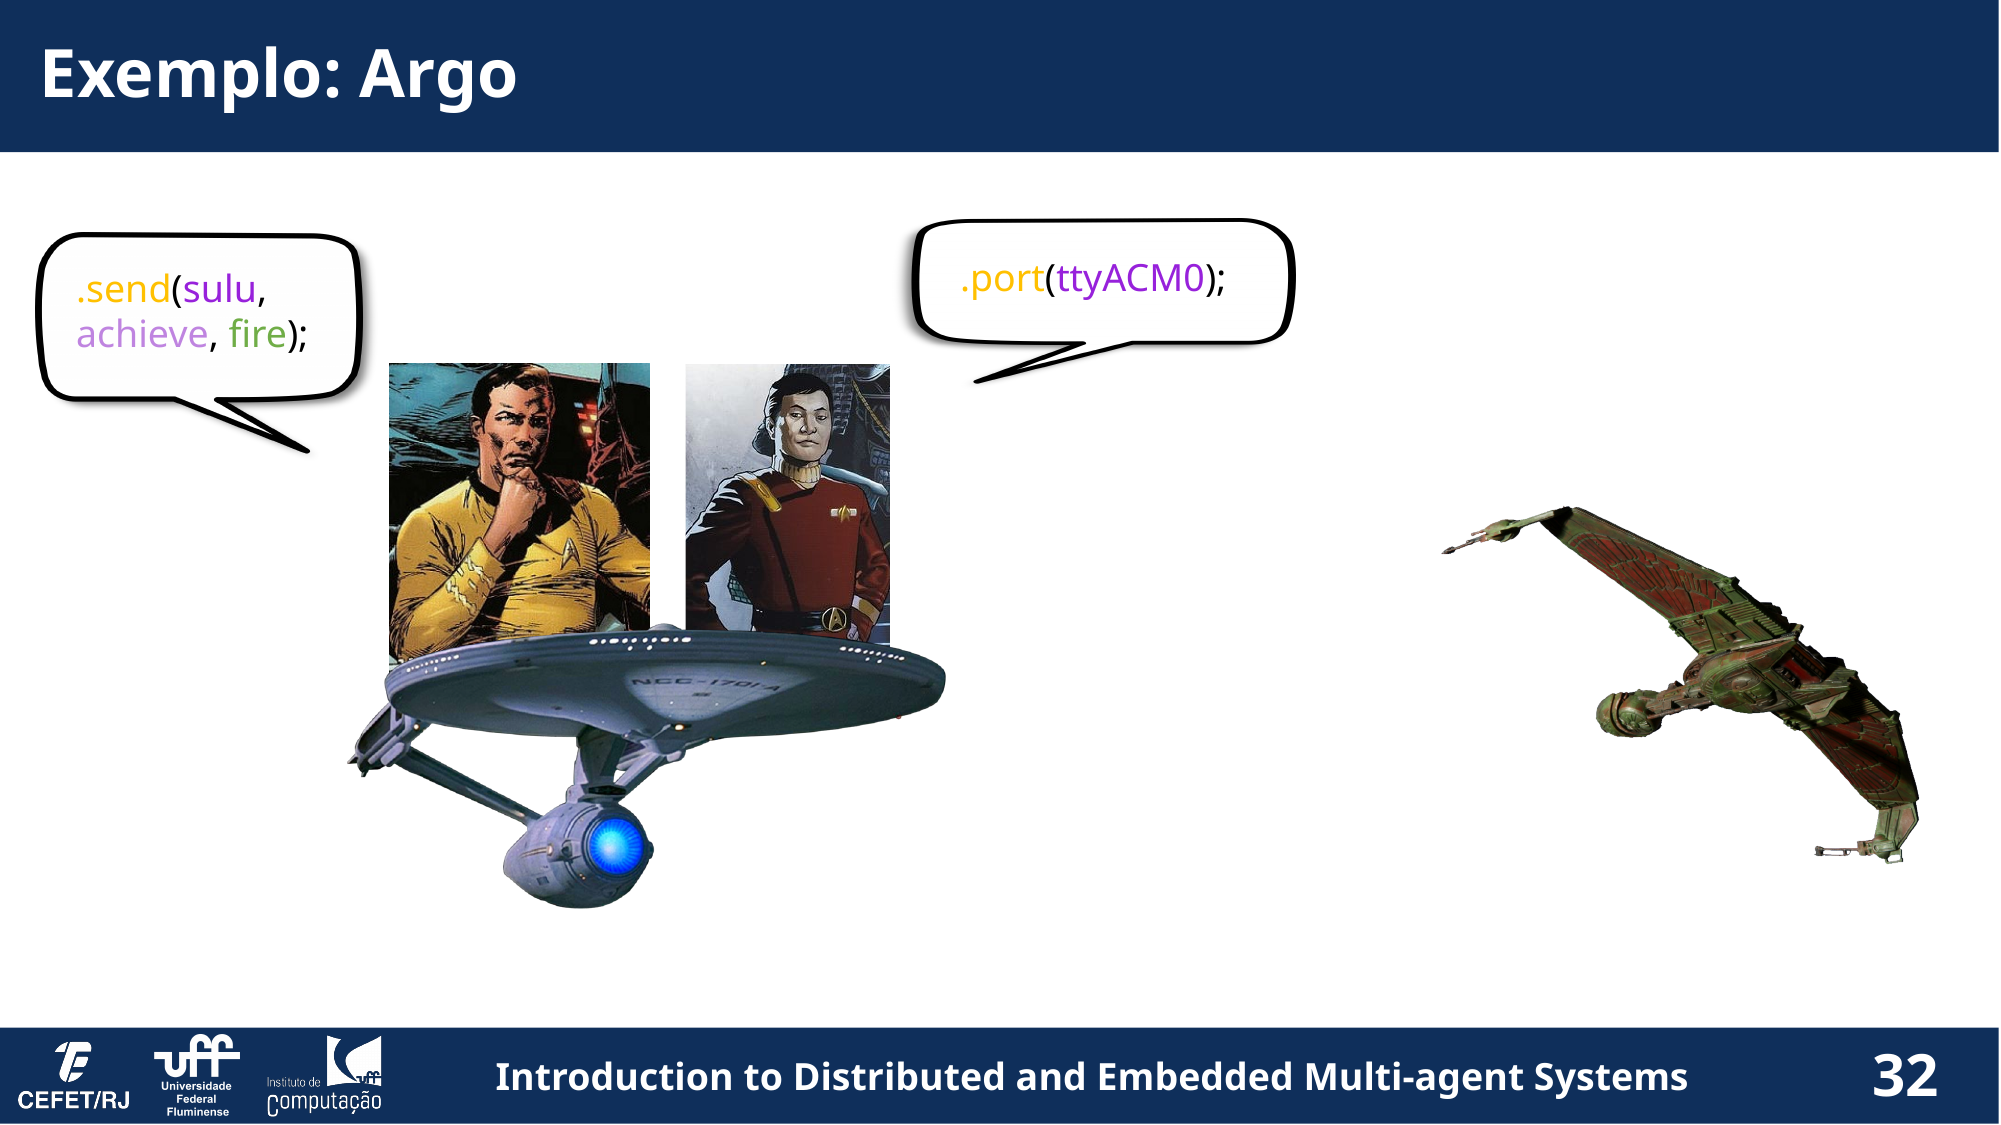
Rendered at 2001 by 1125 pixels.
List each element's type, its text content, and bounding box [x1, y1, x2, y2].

picture [346, 363, 946, 909]
text_box .send(sulu, achieve, fire); [61, 257, 353, 363]
text_box .port(ttyACM0); [945, 246, 1394, 307]
picture [153, 1033, 241, 1121]
picture [35, 232, 379, 465]
text_box Exemplo: Argo [25, 23, 1999, 119]
picture [892, 218, 1296, 393]
picture [265, 1033, 383, 1117]
picture [1422, 490, 1927, 869]
picture [18, 1021, 129, 1125]
